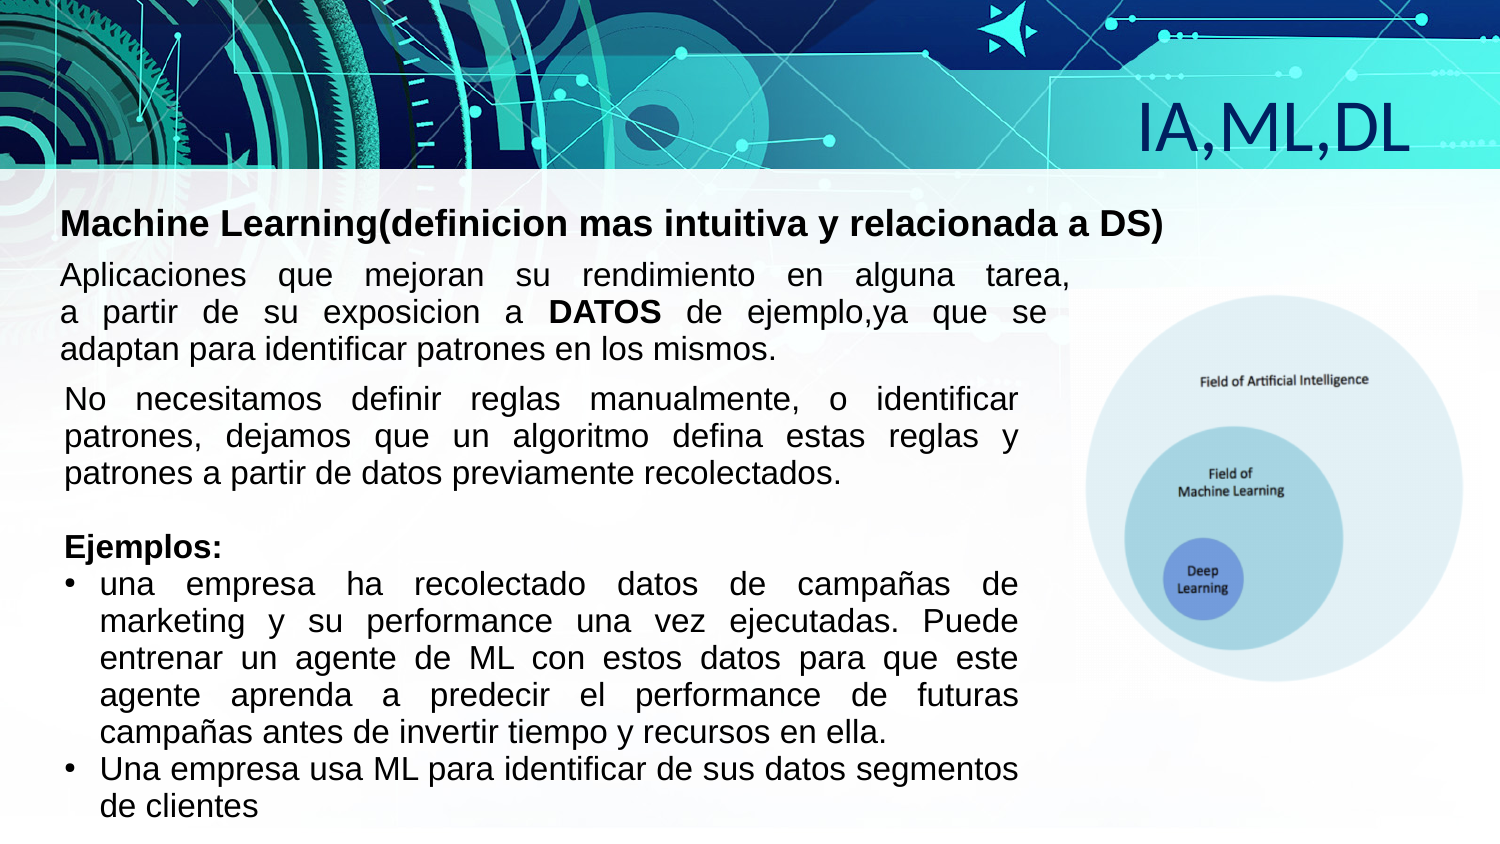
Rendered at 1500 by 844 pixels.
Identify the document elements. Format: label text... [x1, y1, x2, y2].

text_box Aplicaciones que mejoran su rendimiento en alguna tarea, a partir de su exposicion a DATOS de ejemplo,ya que se adaptan para identificar patrones en los mismos. [45, 252, 1088, 376]
text_box Machine Learning(definicion mas intuitiva y relacionada a DS) [45, 195, 1180, 252]
text_box IA,ML,DL [73, 71, 1427, 172]
text_box No necesitamos definir reglas manualmente, o identificar patrones, dejamos que un algoritmo defina estas reglas y patrones a partir de datos previamente recolectados. Ejemplos: una empresa ha recolectado datos de campañas de marketing y su performance una vez ejecutadas. Puede entrenar un agente de ML con estos datos para que este agente aprenda a predecir el performance de futuras campañas antes de invertir tiempo y recursos en ella. Una empresa usa ML para identificar de sus datos segmentos de clientes [49, 372, 1036, 844]
picture [0, 0, 1500, 844]
